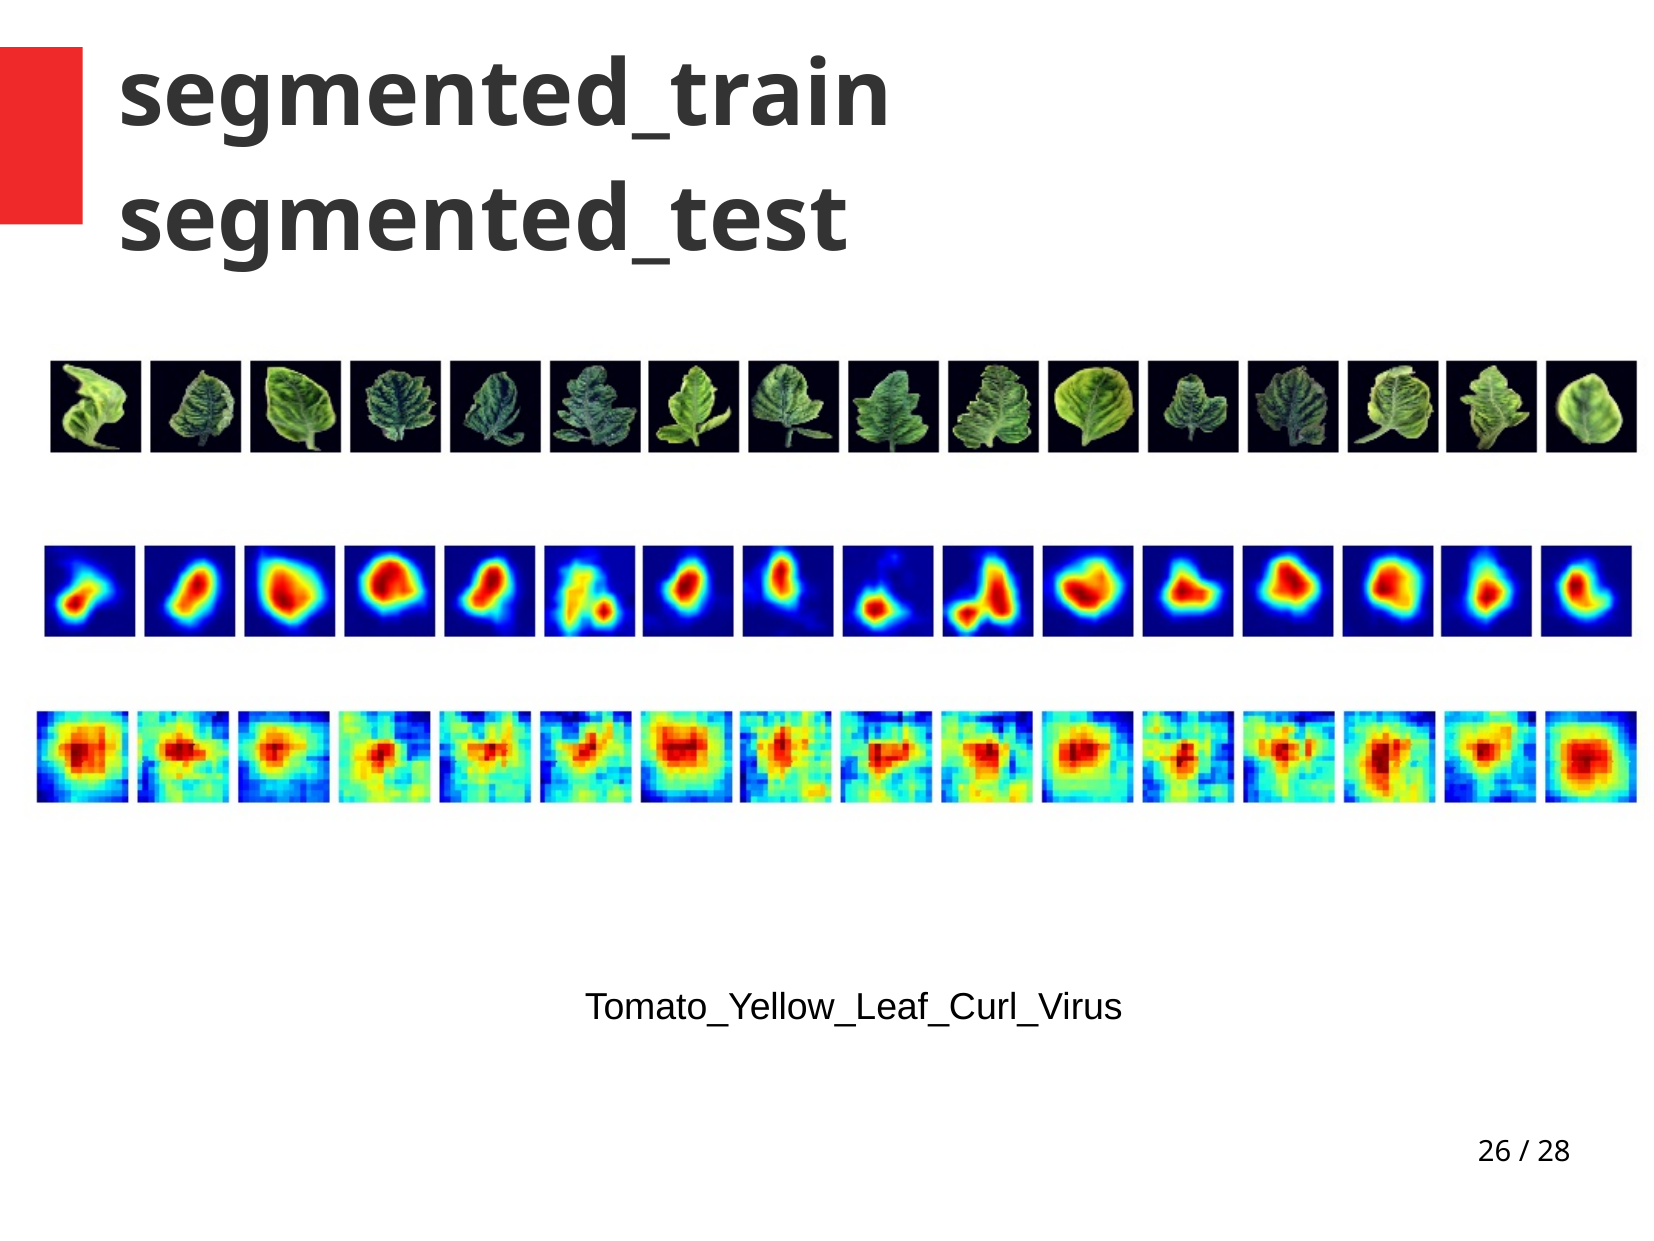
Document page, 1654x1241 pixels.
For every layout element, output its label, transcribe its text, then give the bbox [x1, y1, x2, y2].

text_box Tomato_Yellow_Leaf_Curl_Virus [570, 978, 1138, 1036]
title segmented_train segmented_test [118, 45, 1571, 260]
picture [0, 344, 1654, 490]
picture [0, 696, 1654, 841]
picture [0, 529, 1649, 674]
